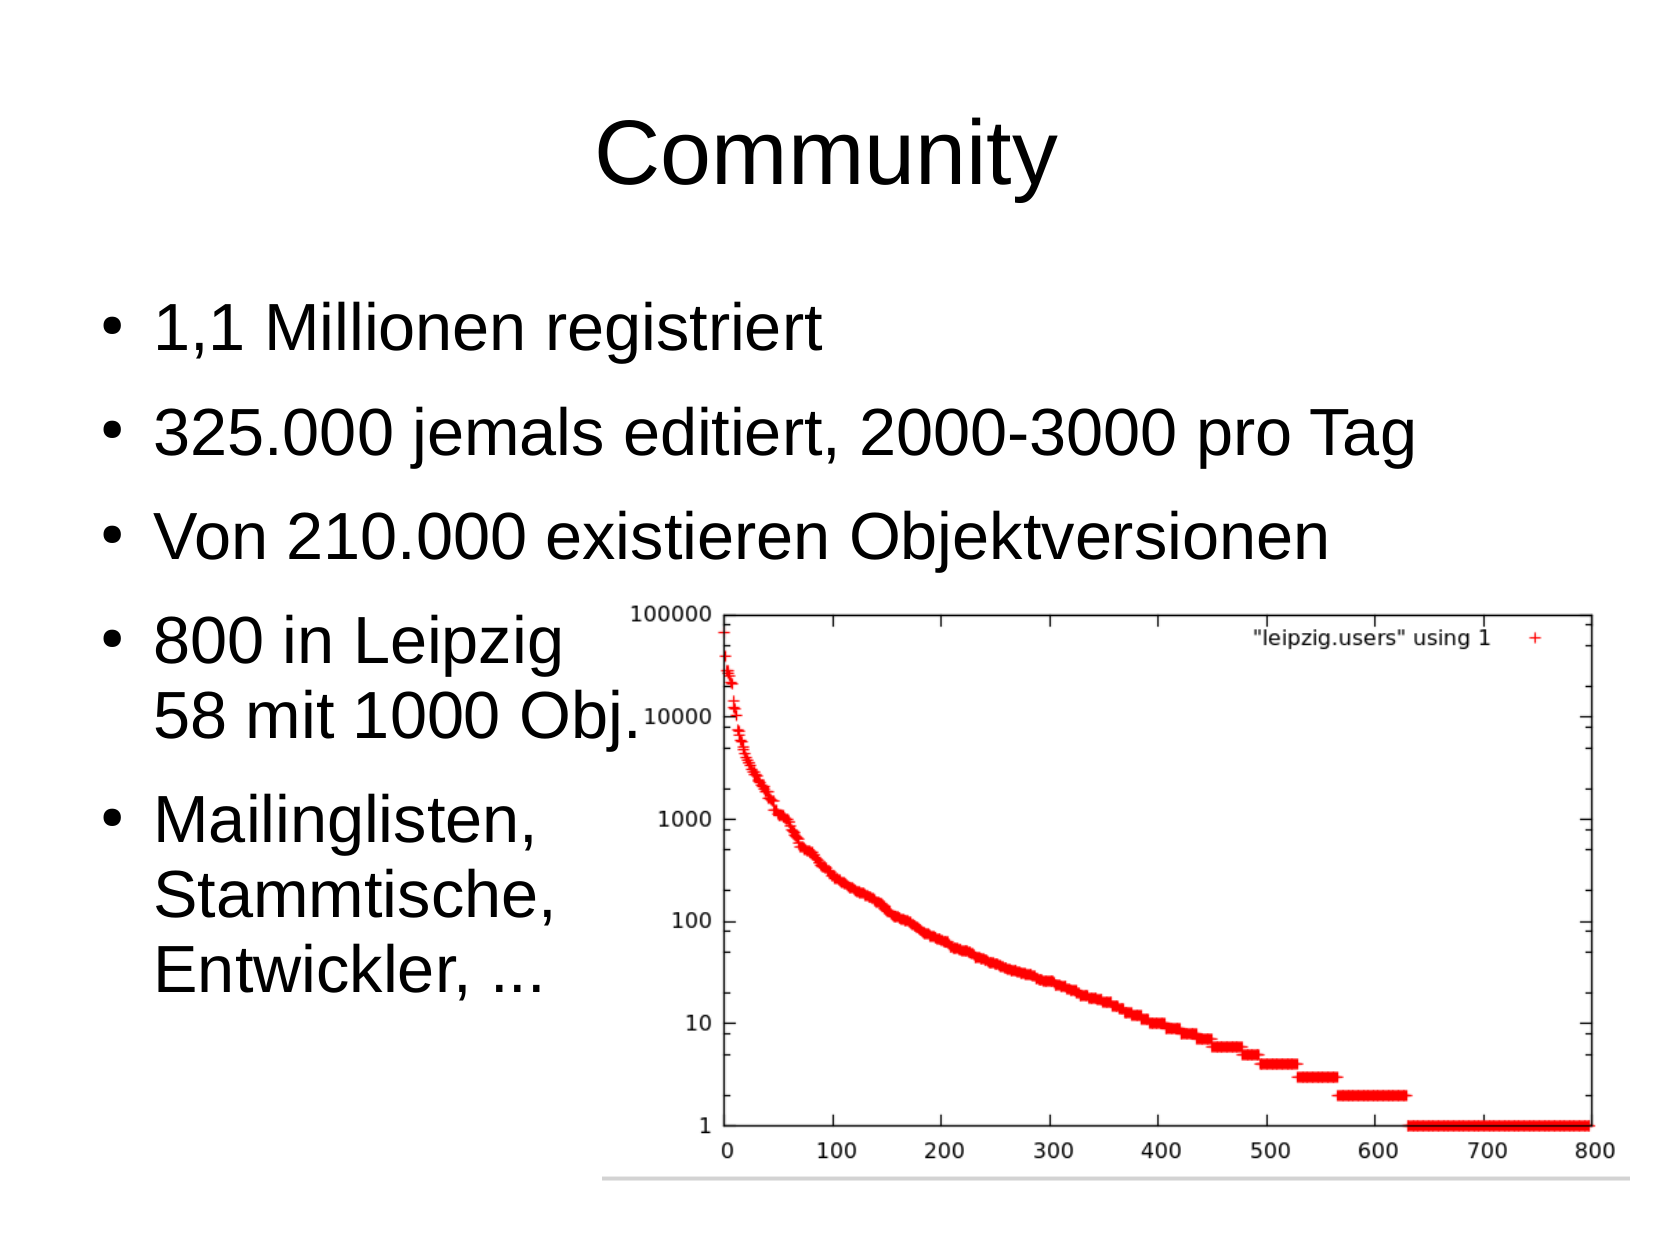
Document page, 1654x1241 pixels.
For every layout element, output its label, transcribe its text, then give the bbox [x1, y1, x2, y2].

picture [602, 590, 1630, 1182]
title Community [82, 49, 1571, 257]
list 1,1 Millionen registriert 325.000 jemals editiert, 2000-3000 pro Tag Von 210.000 existieren Objektversionen 800 in Leipzig 58 mit 1000 Obj. Mailinglisten, Stammtische, Entwickler, ... [82, 290, 1538, 1010]
